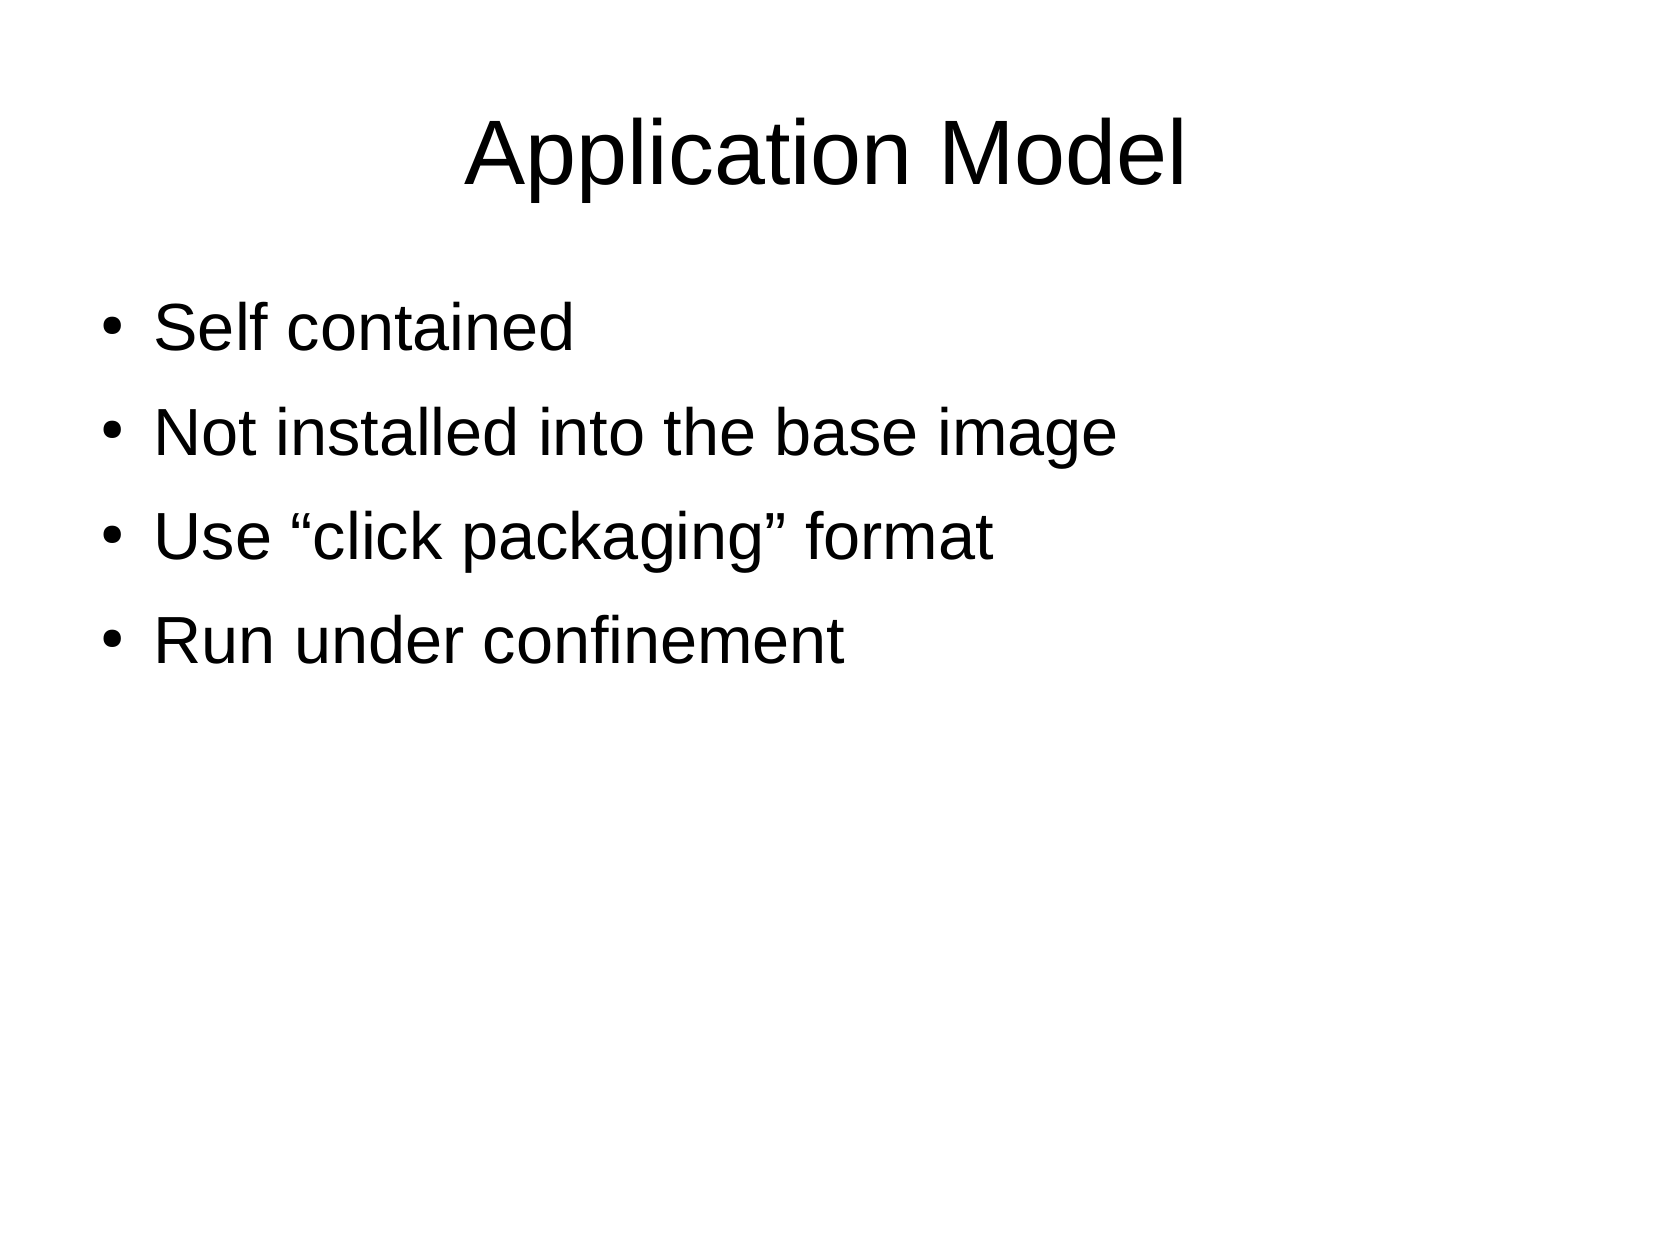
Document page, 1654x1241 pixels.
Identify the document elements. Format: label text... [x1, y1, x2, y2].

list Self contained Not installed into the base image Use “click packaging” format Run under confinement [82, 290, 1571, 1010]
title Application Model [82, 49, 1571, 257]
